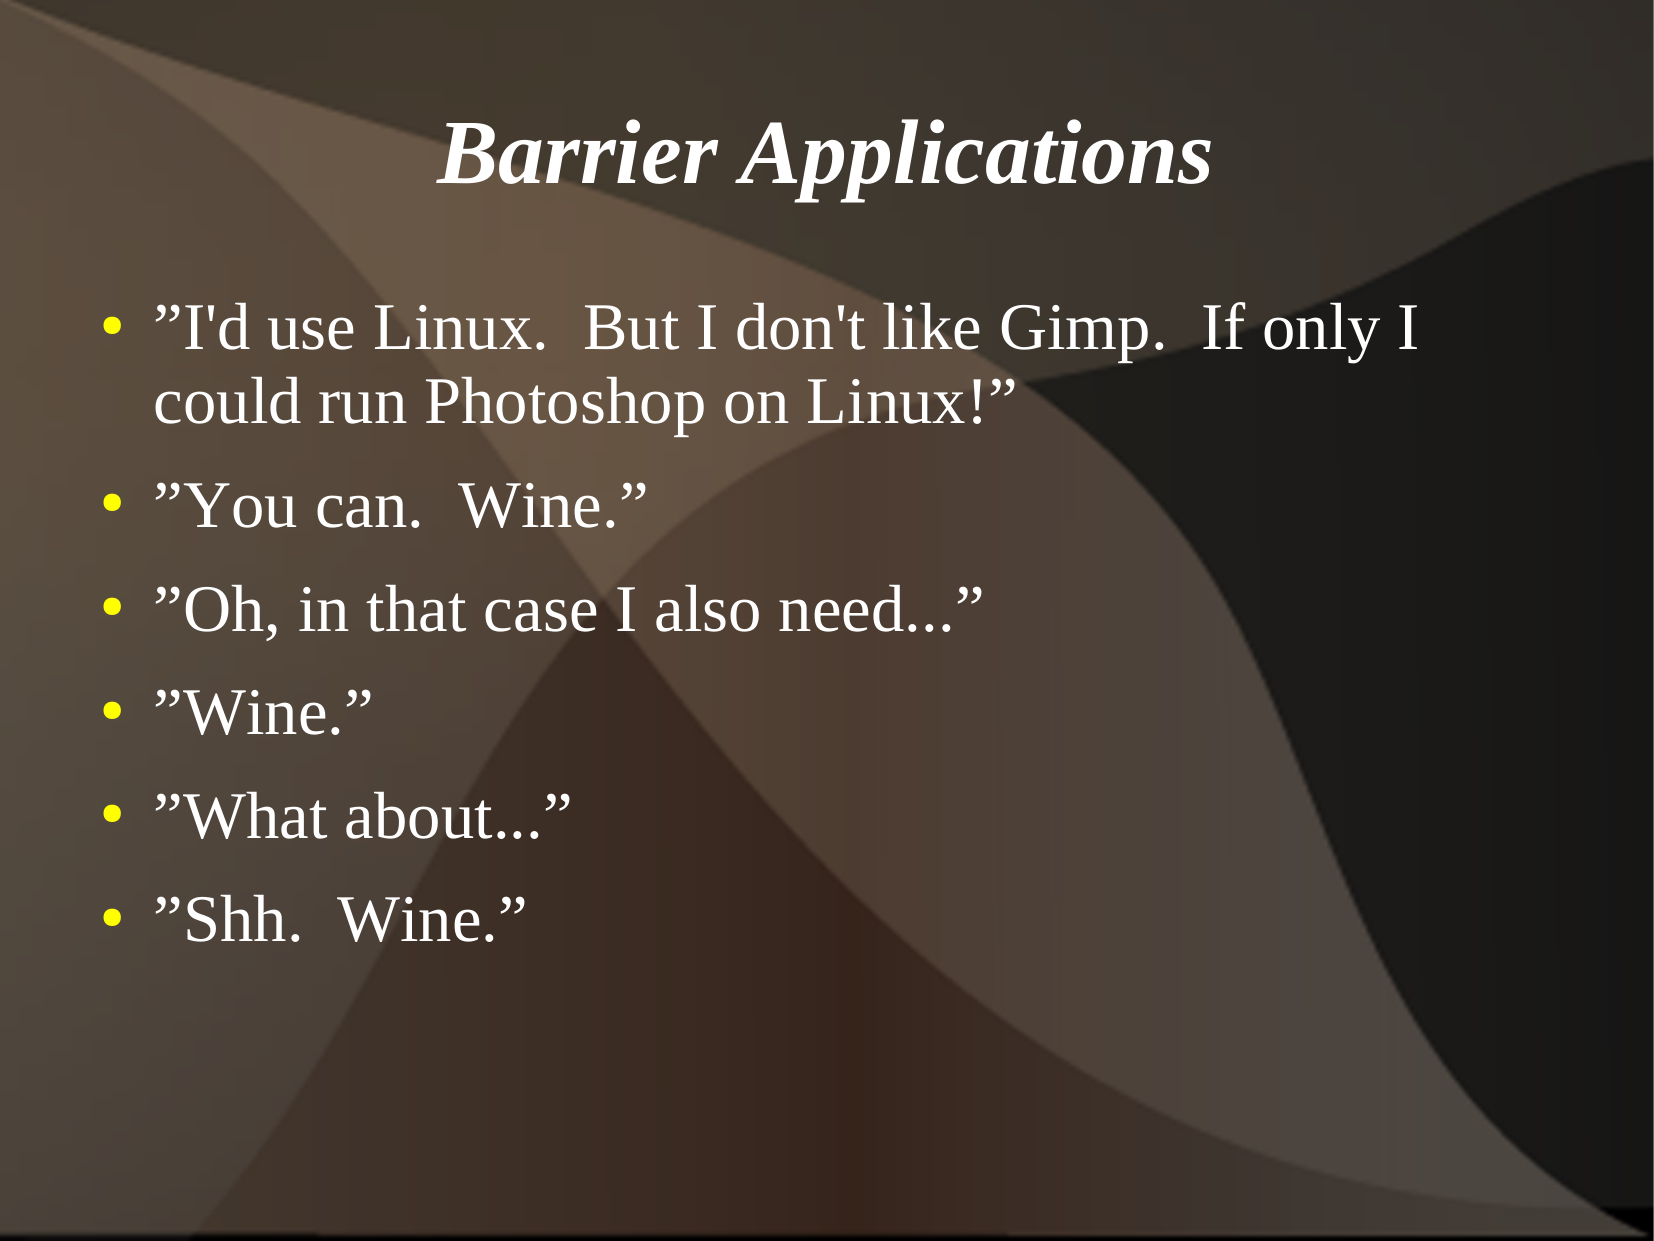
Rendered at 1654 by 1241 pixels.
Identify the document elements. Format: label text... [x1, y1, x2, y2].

title Barrier Applications [82, 49, 1571, 257]
list ”I'd use Linux. But I don't like Gimp. If only I could run Photoshop on Linux!” ”You can. Wine.” ”Oh, in that case I also need...” ”Wine.” ”What about...” ”Shh. Wine.” [82, 290, 1571, 1109]
picture [0, 0, 1654, 1241]
